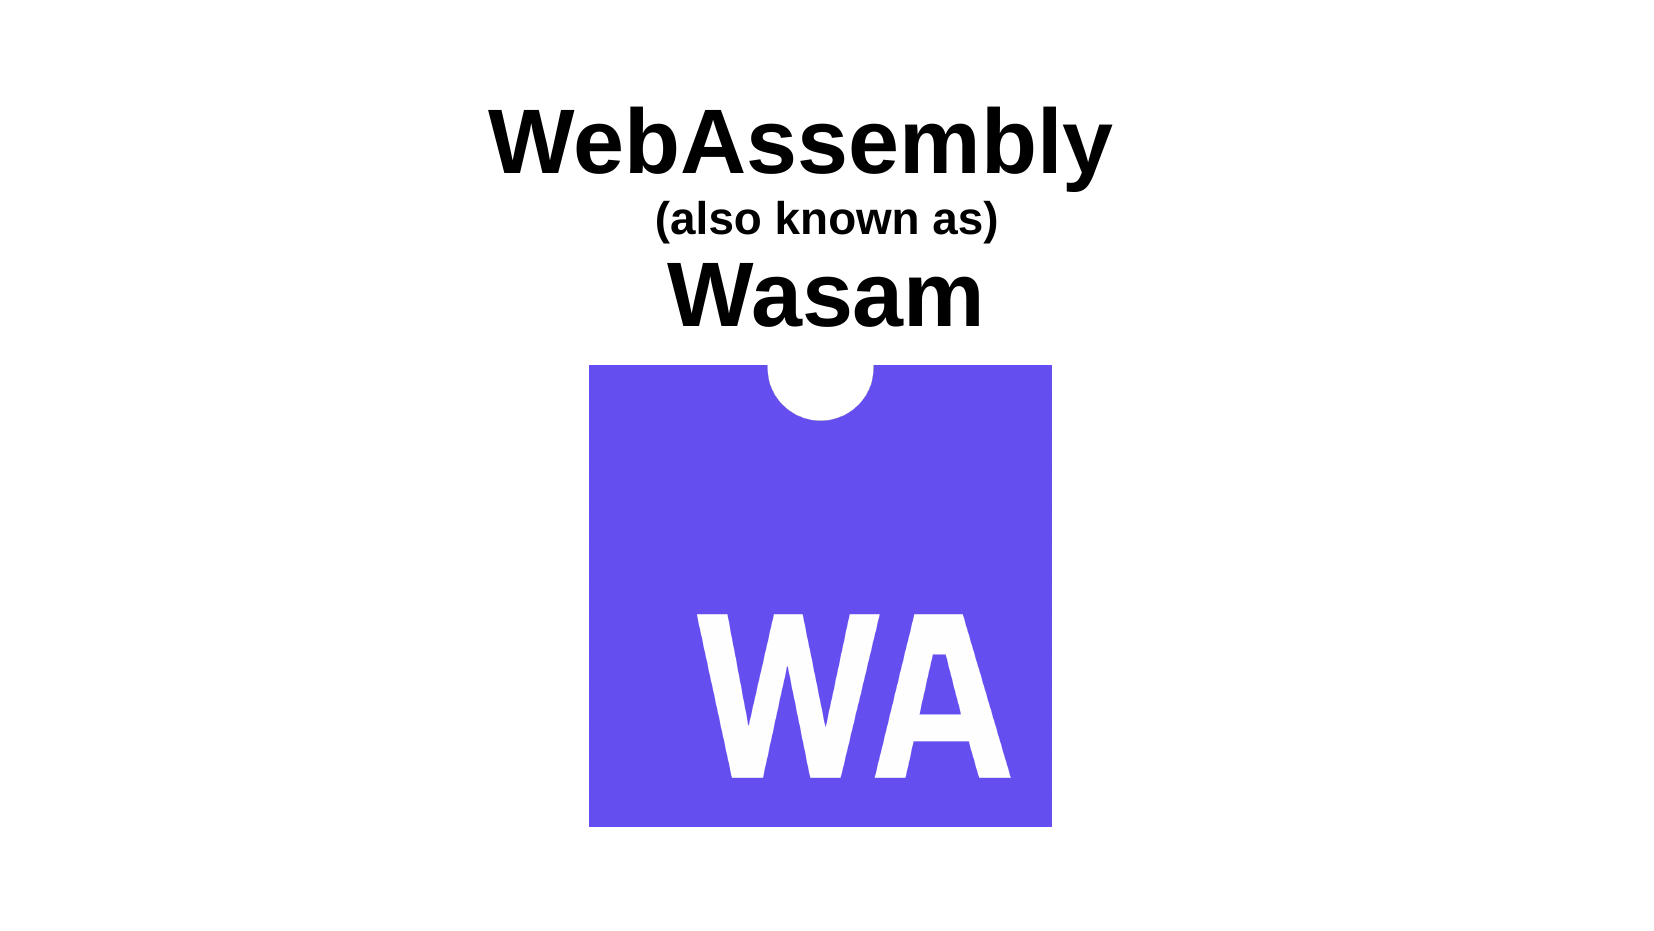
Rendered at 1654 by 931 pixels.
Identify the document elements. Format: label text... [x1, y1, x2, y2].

picture [589, 366, 1052, 827]
text_box WebAssembly (also known as) Wasam [0, 82, 1654, 366]
